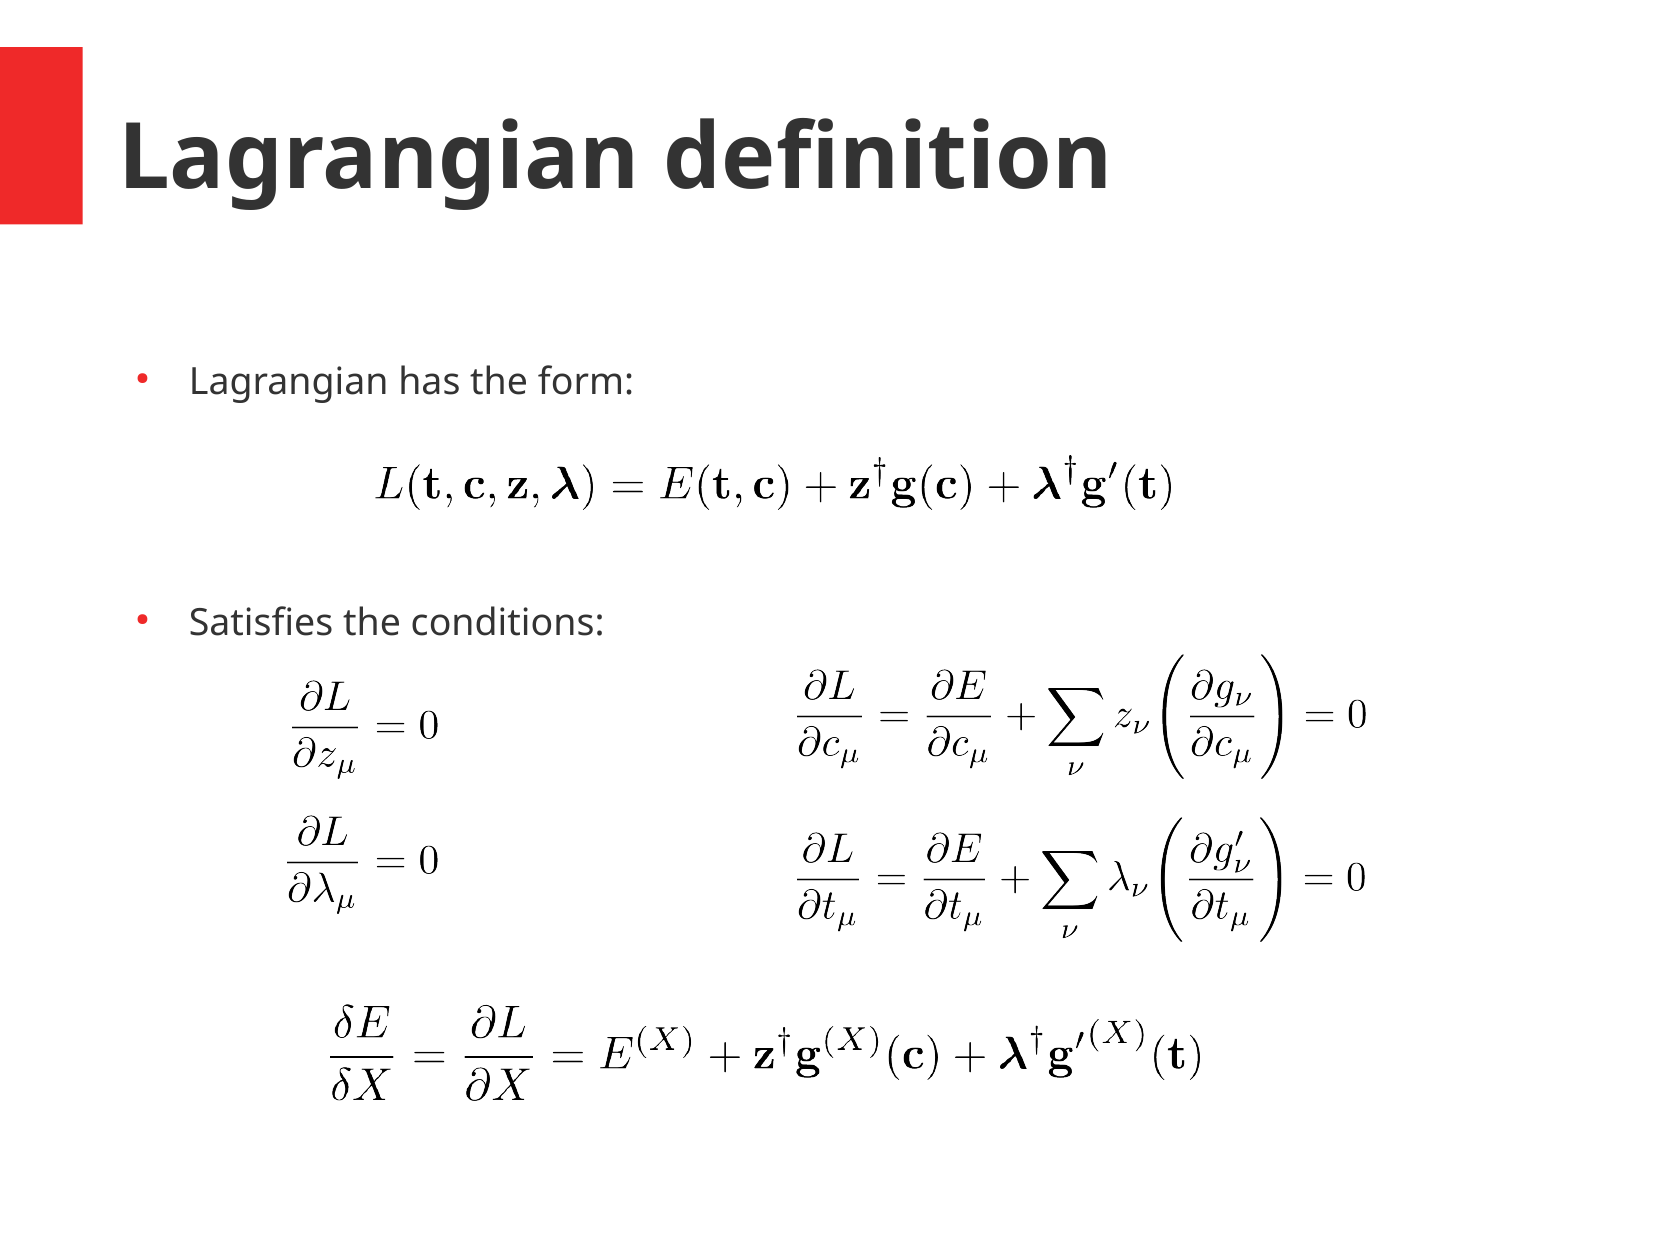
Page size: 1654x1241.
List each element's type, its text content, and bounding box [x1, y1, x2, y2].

picture [797, 817, 1365, 942]
picture [292, 680, 438, 779]
picture [330, 1004, 1200, 1101]
picture [375, 455, 1171, 511]
picture [797, 654, 1366, 779]
title Lagrangian definition [118, 49, 1571, 257]
list Lagrangian has the form: Satisfies the conditions: [118, 354, 1536, 601]
picture [287, 815, 438, 914]
